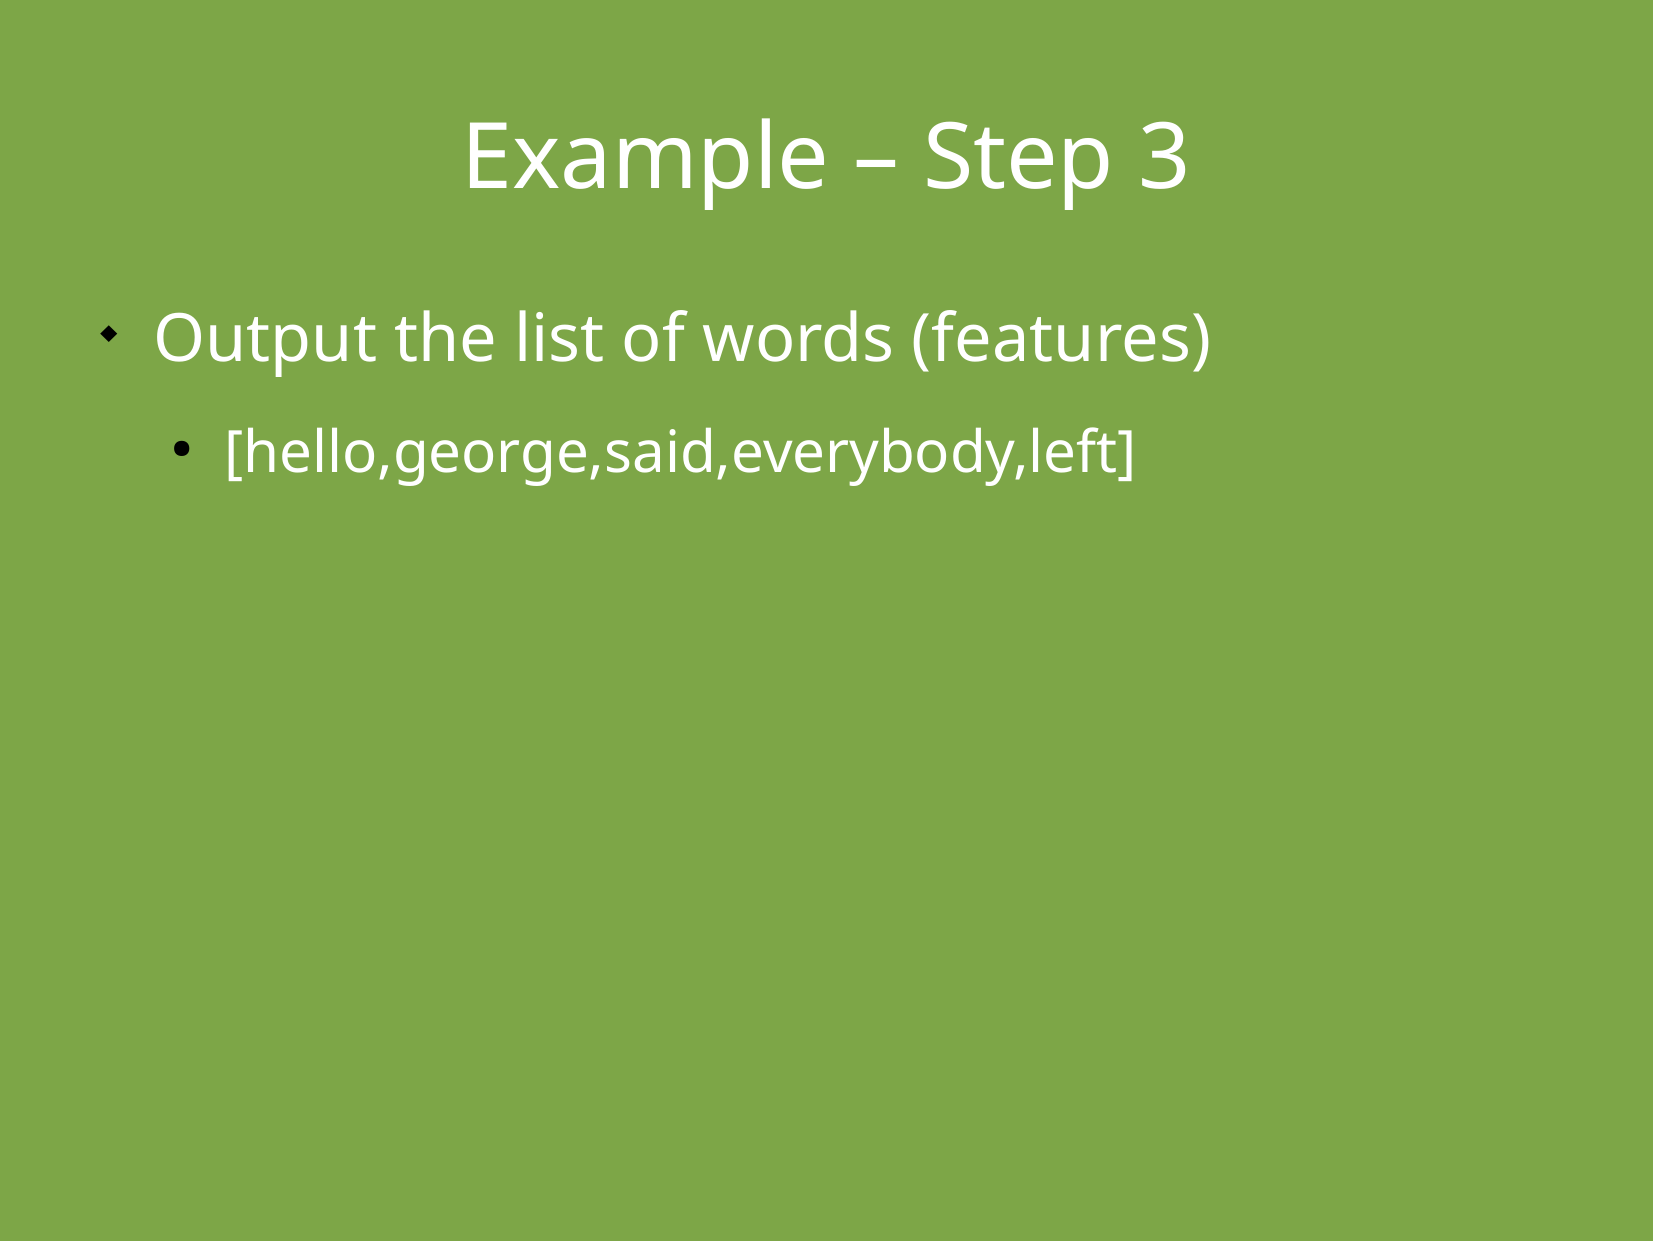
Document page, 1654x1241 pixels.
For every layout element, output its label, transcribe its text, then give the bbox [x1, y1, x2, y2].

title Example – Step 3 [82, 49, 1571, 257]
list Output the list of words (features) [hello,george,said,everybody,left] [82, 290, 1538, 1010]
